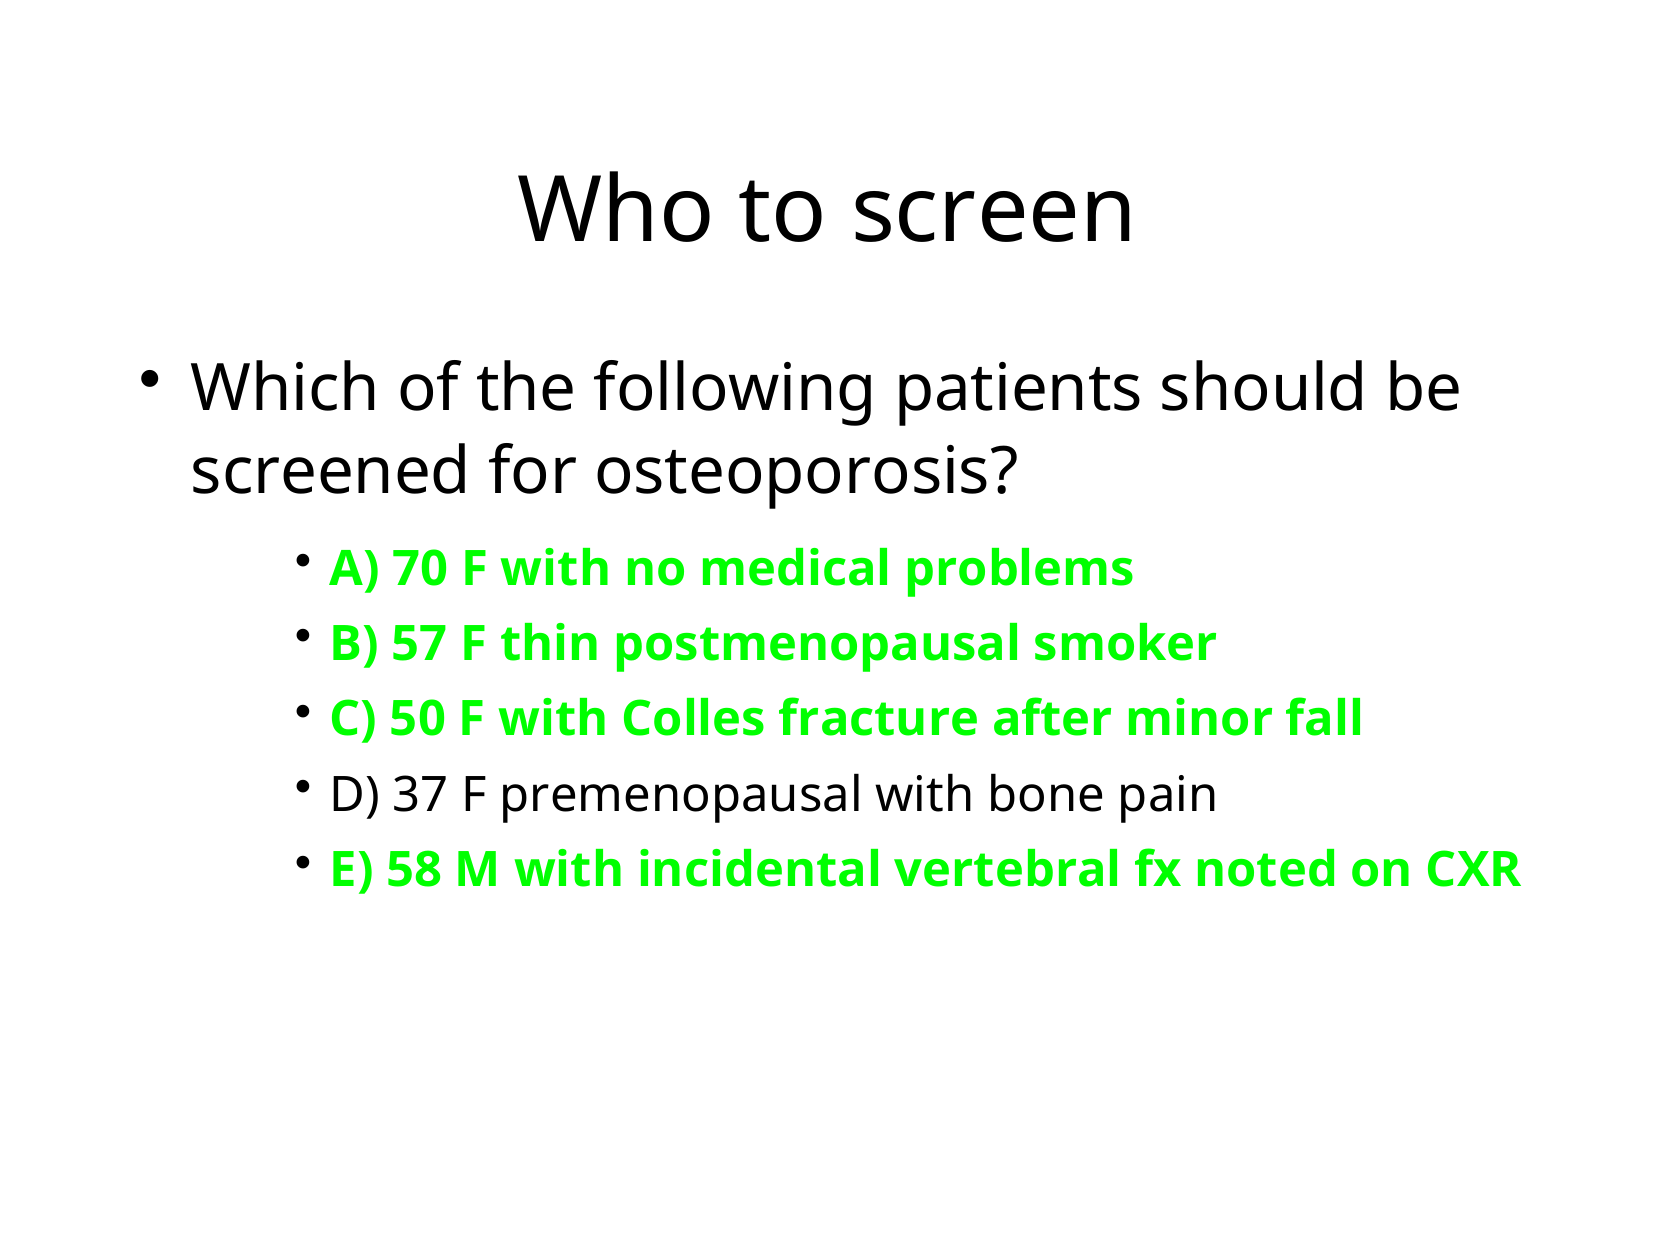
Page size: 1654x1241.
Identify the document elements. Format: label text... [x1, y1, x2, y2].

title Who to screen [121, 155, 1534, 258]
list Which of the following patients should be screened for osteoporosis? A) 70 F with no medical problems B) 57 F thin postmenopausal smoker C) 50 F with Colles fracture after minor fall D) 37 F premenopausal with bone pain E) 58 M with incidental vertebral fx noted on CXR [121, 344, 1534, 907]
